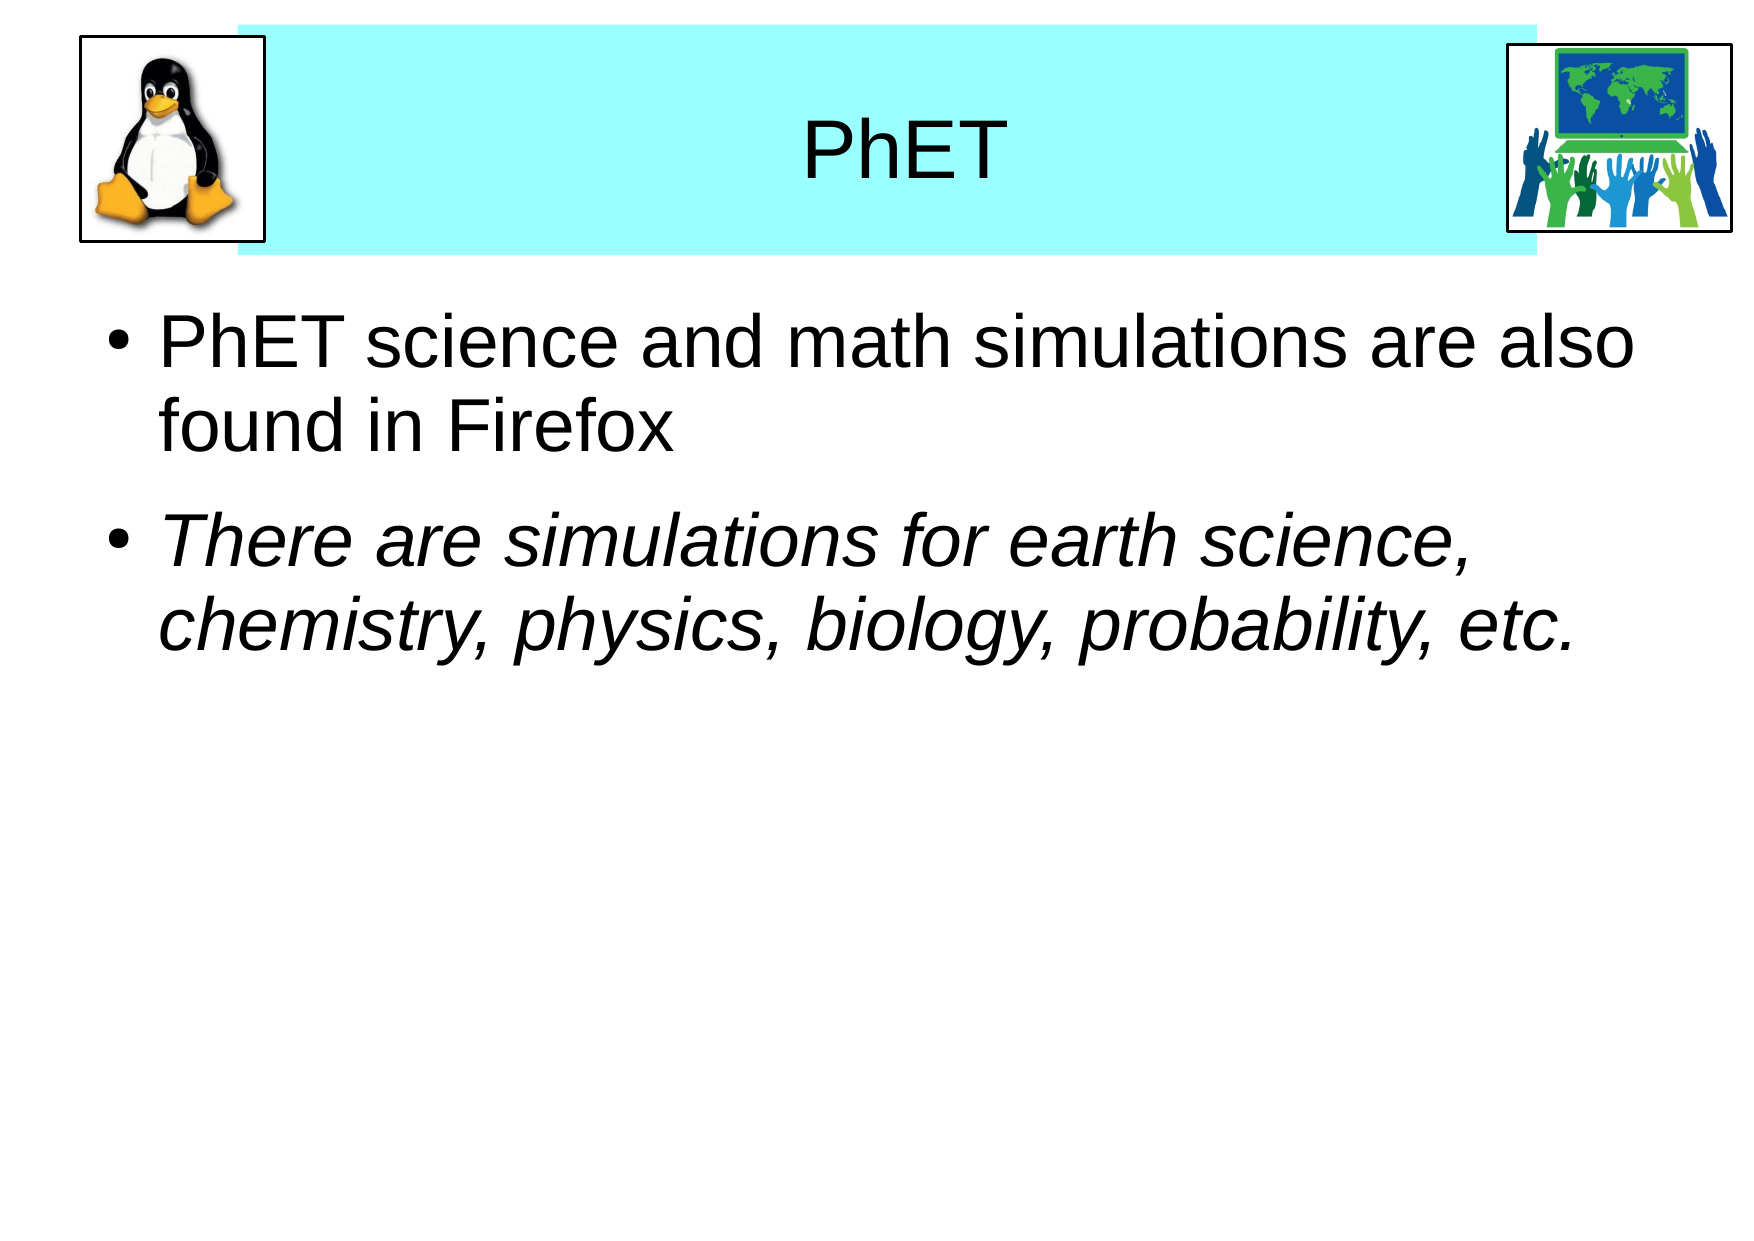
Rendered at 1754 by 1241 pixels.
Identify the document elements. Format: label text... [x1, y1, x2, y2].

list PhET science and math simulations are also found in Firefox There are simulations for earth science, chemistry, physics, biology, probability, etc. [87, 299, 1667, 1019]
title PhET [294, 47, 1516, 252]
picture [1509, 46, 1730, 230]
picture [82, 38, 263, 240]
